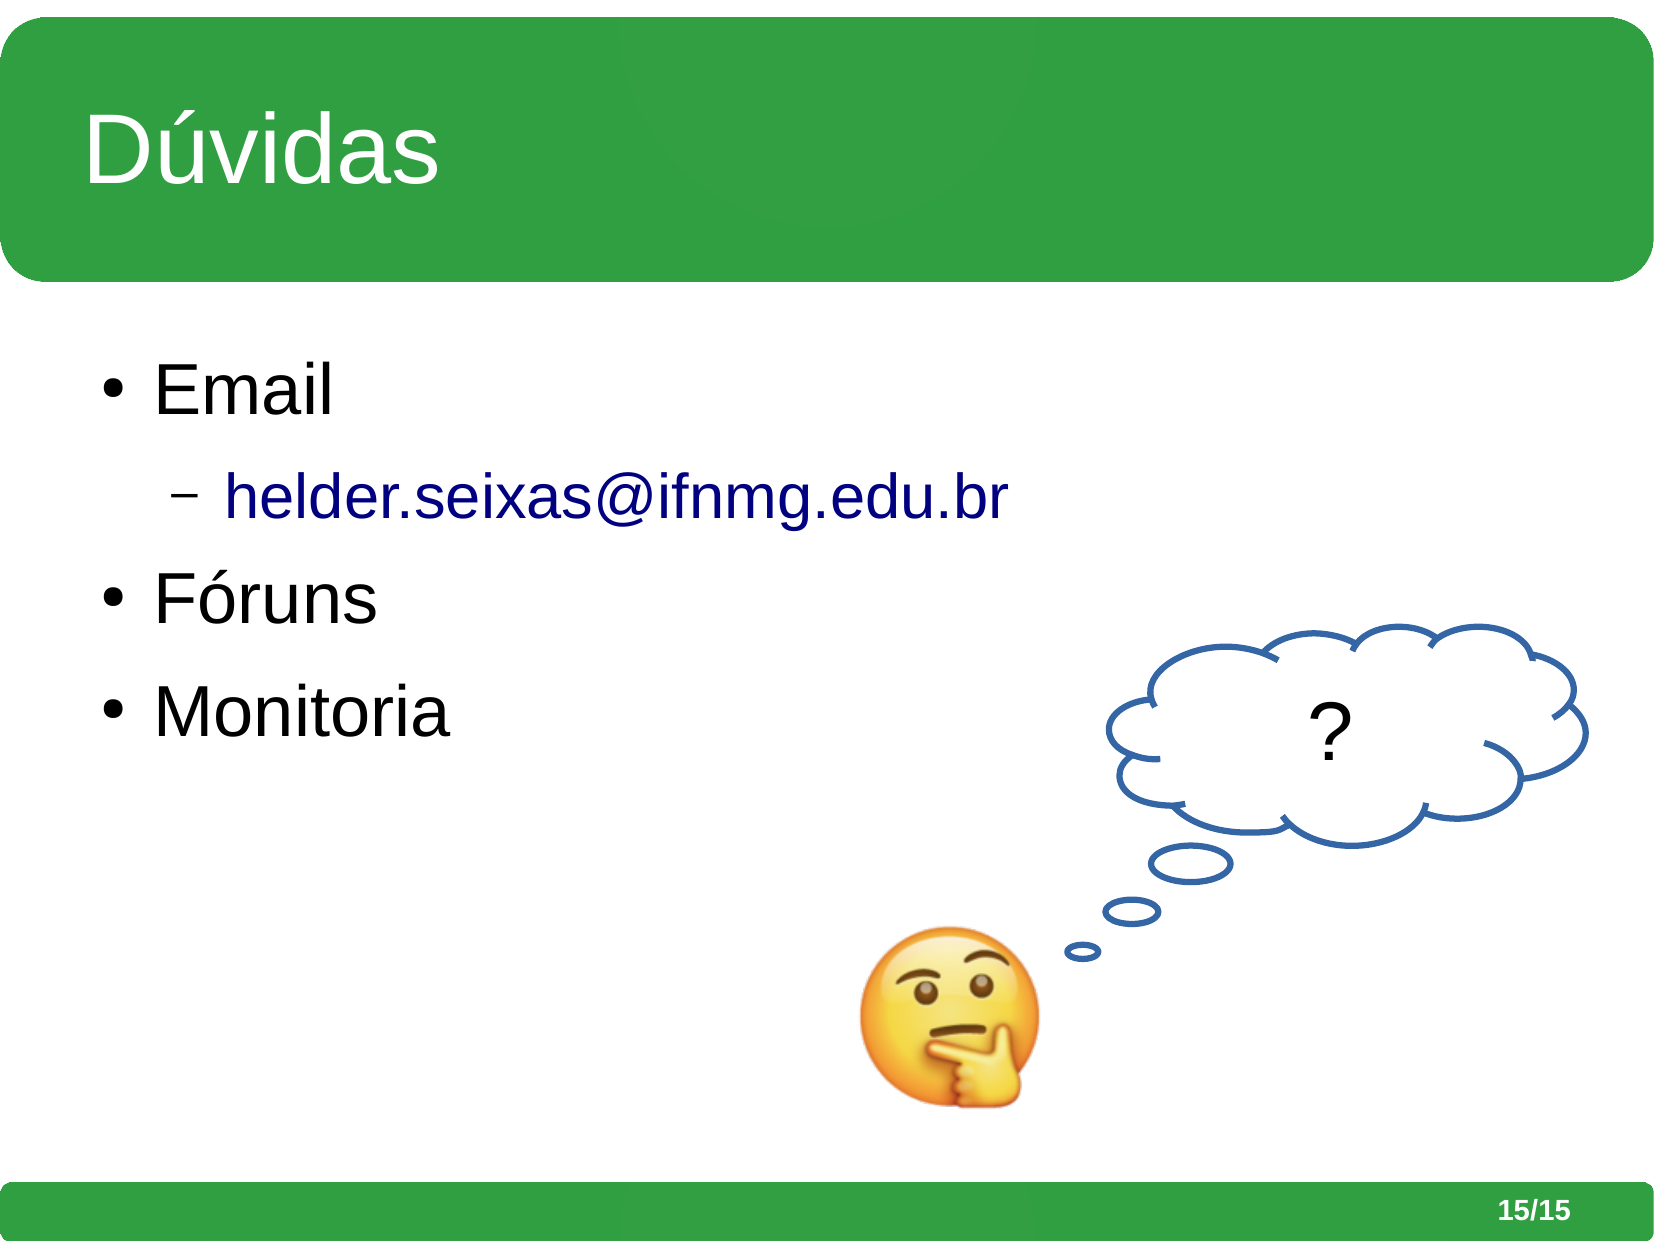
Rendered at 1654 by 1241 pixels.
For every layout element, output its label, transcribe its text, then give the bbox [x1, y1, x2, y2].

list Email helder.seixas@ifnmg.edu.br Fóruns Monitoria [82, 349, 1134, 1069]
picture [856, 1069, 1044, 1110]
text_box ? [1134, 899, 1159, 924]
text_box ? [1134, 626, 1586, 846]
text_box ? [1151, 845, 1231, 883]
title Dúvidas [82, 47, 1571, 252]
